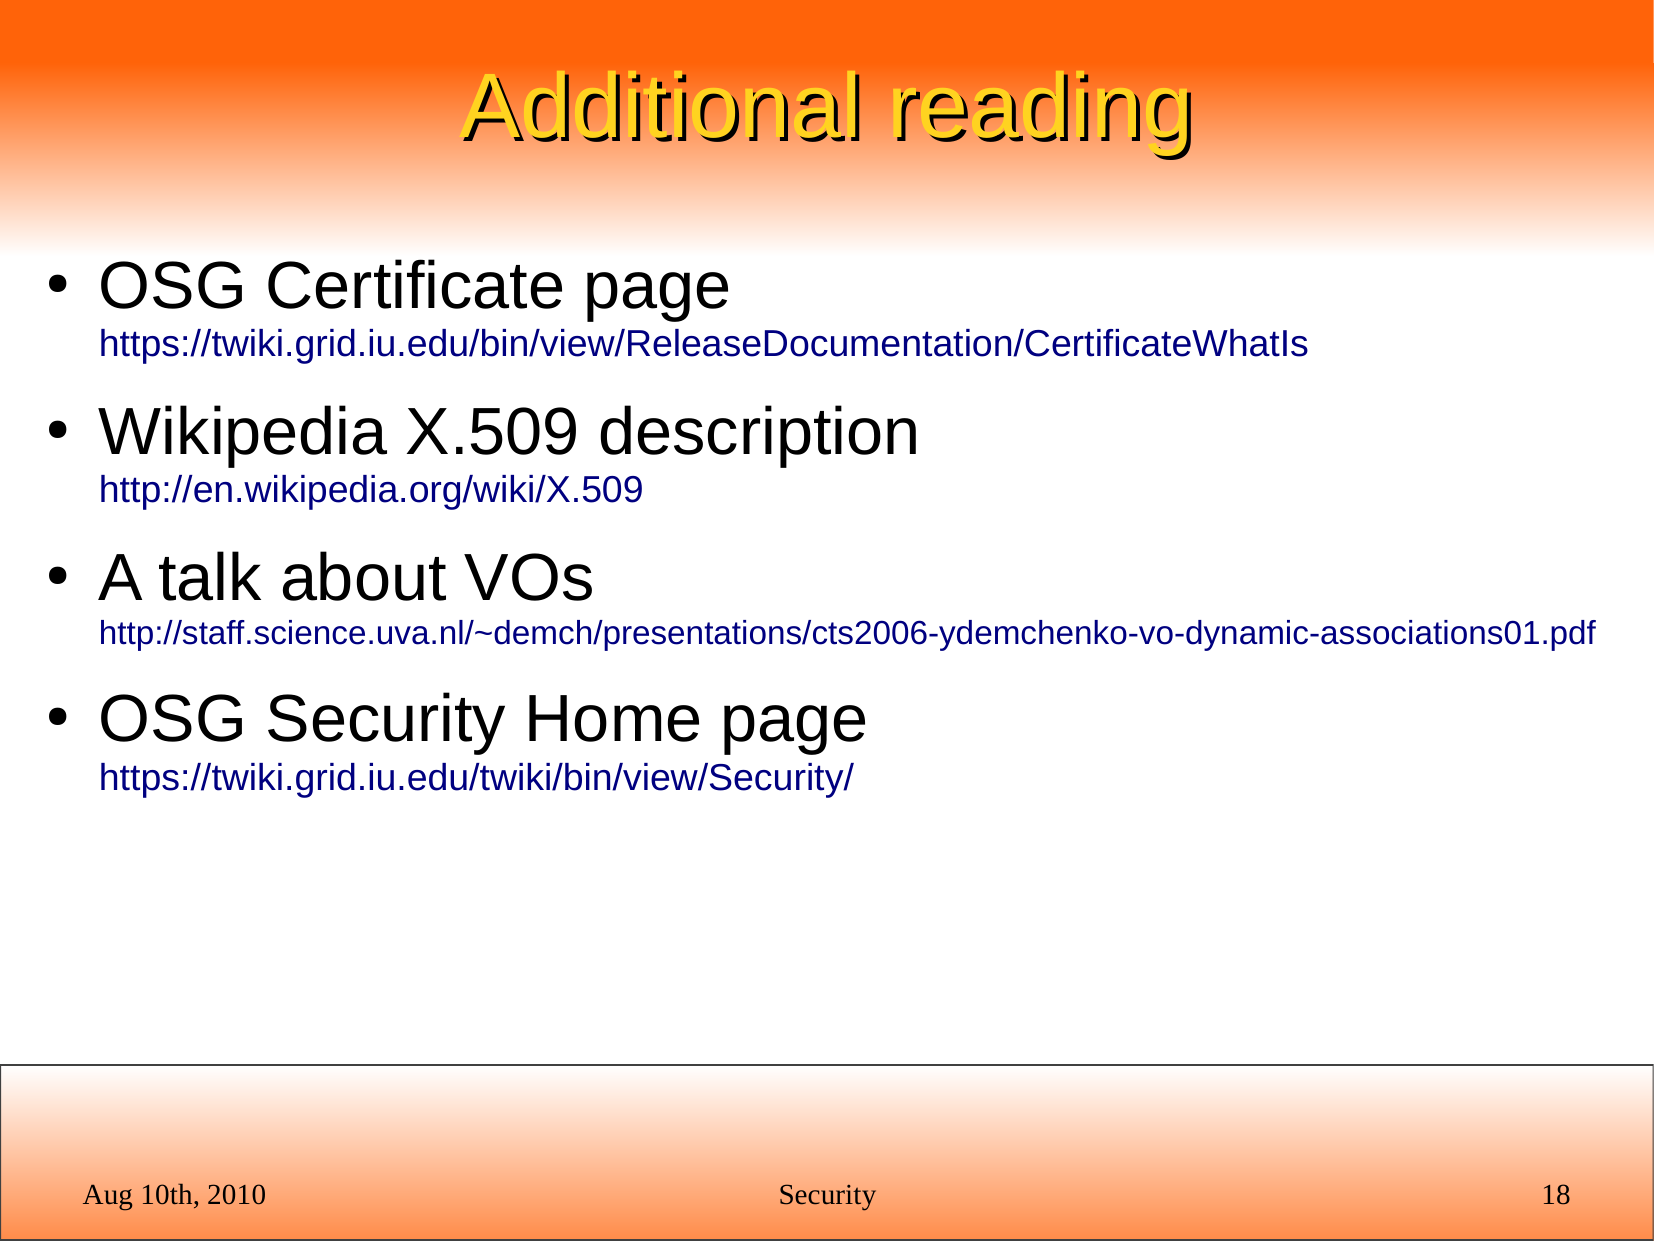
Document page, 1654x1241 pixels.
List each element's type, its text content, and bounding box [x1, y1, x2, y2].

list OSG Certificate page https://twiki.grid.iu.edu/bin/view/ReleaseDocumentation/CertificateWhatIs Wikipedia X.509 description http://en.wikipedia.org/wiki/X.509 A talk about VOs http://staff.science.uva.nl/~demch/presentations/cts2006-ydemchenko-vo-dynamic-associations01.pdf OSG Security Home page https://twiki.grid.iu.edu/twiki/bin/view/Security/ [28, 247, 1635, 1067]
title Additional reading [82, 9, 1571, 202]
